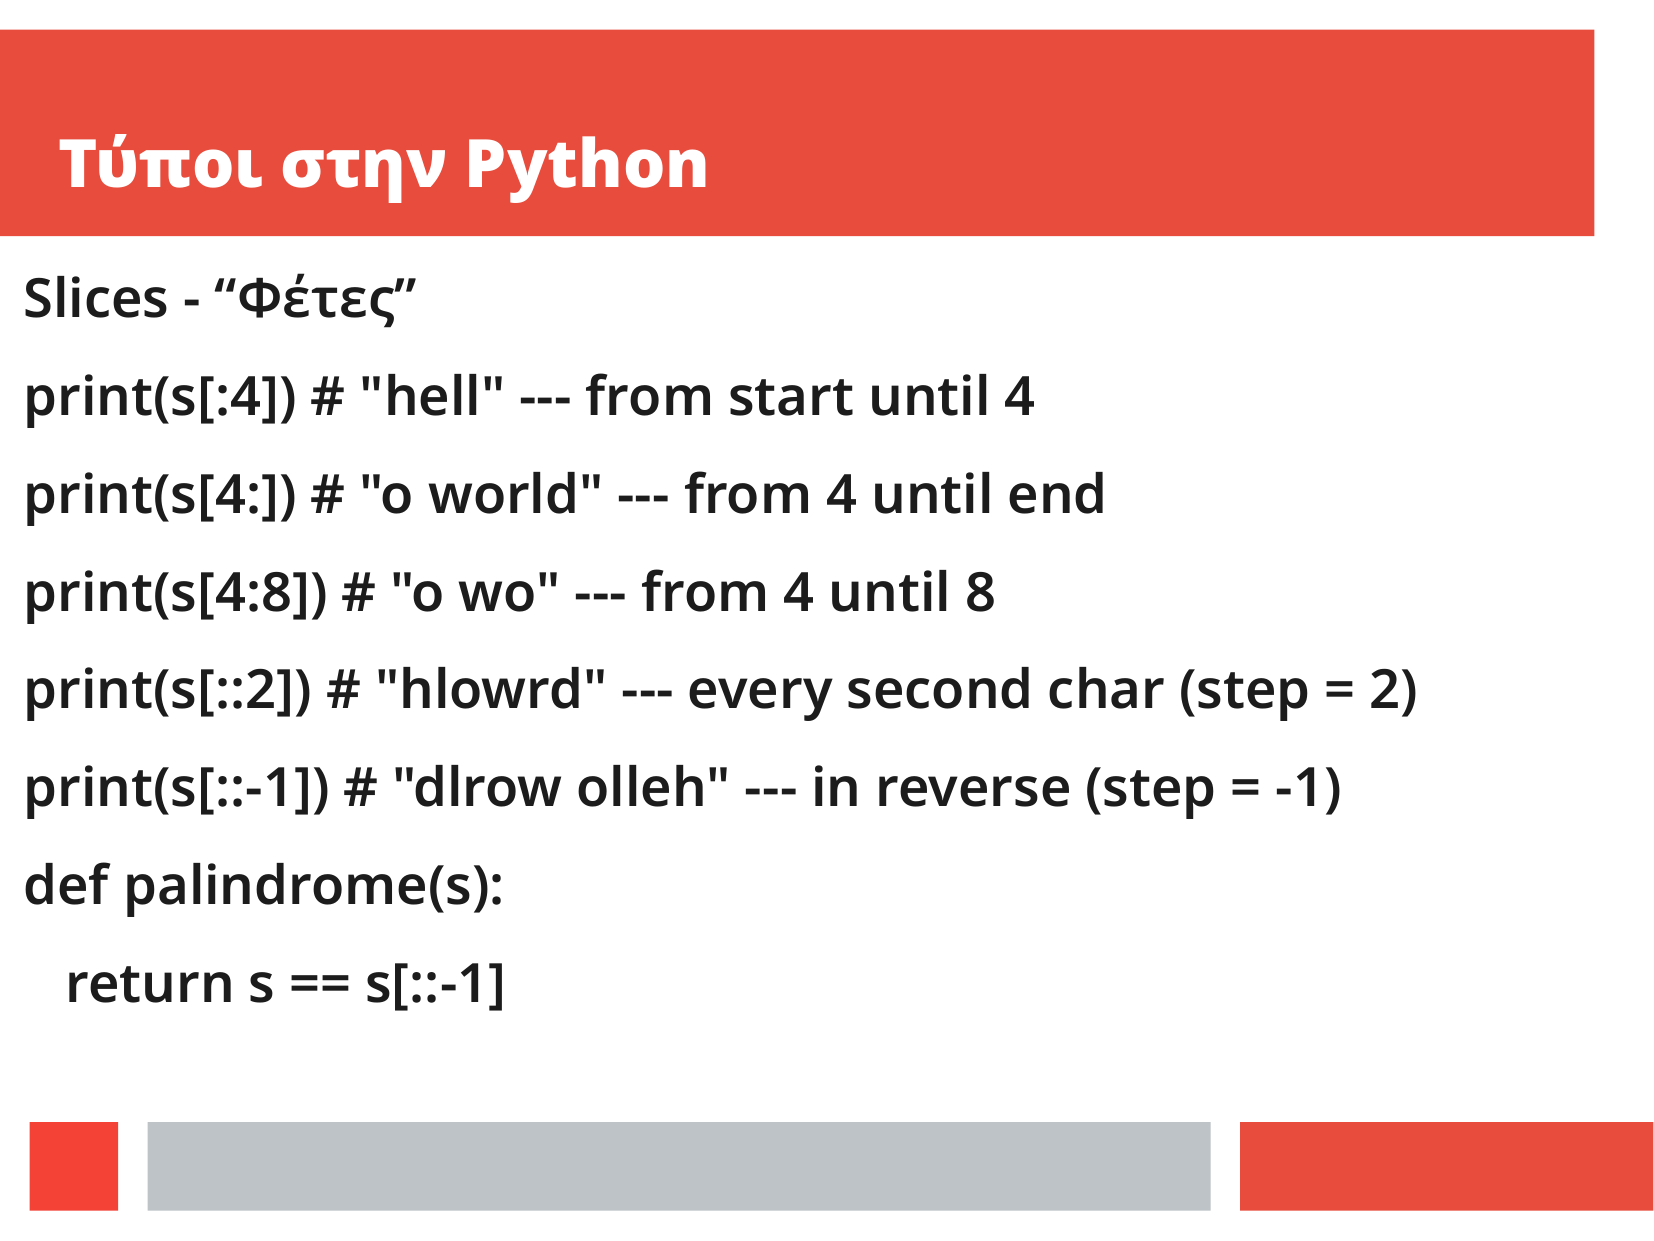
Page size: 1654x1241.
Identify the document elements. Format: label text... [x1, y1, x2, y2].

title Τύποι στην Python [59, 59, 1595, 207]
list Slices - “Φέτες” print(s[:4]) # "hell" --- from start until 4 print(s[4:]) # "o world" --- from 4 until end print(s[4:8]) # "o wo" --- from 4 until 8 print(s[::2]) # "hlowrd" --- every second char (step = 2) print(s[::-1]) # "dlrow olleh" --- in reverse (step = -1) def palindrome(s): return s == s[::-1] [23, 259, 1630, 1093]
